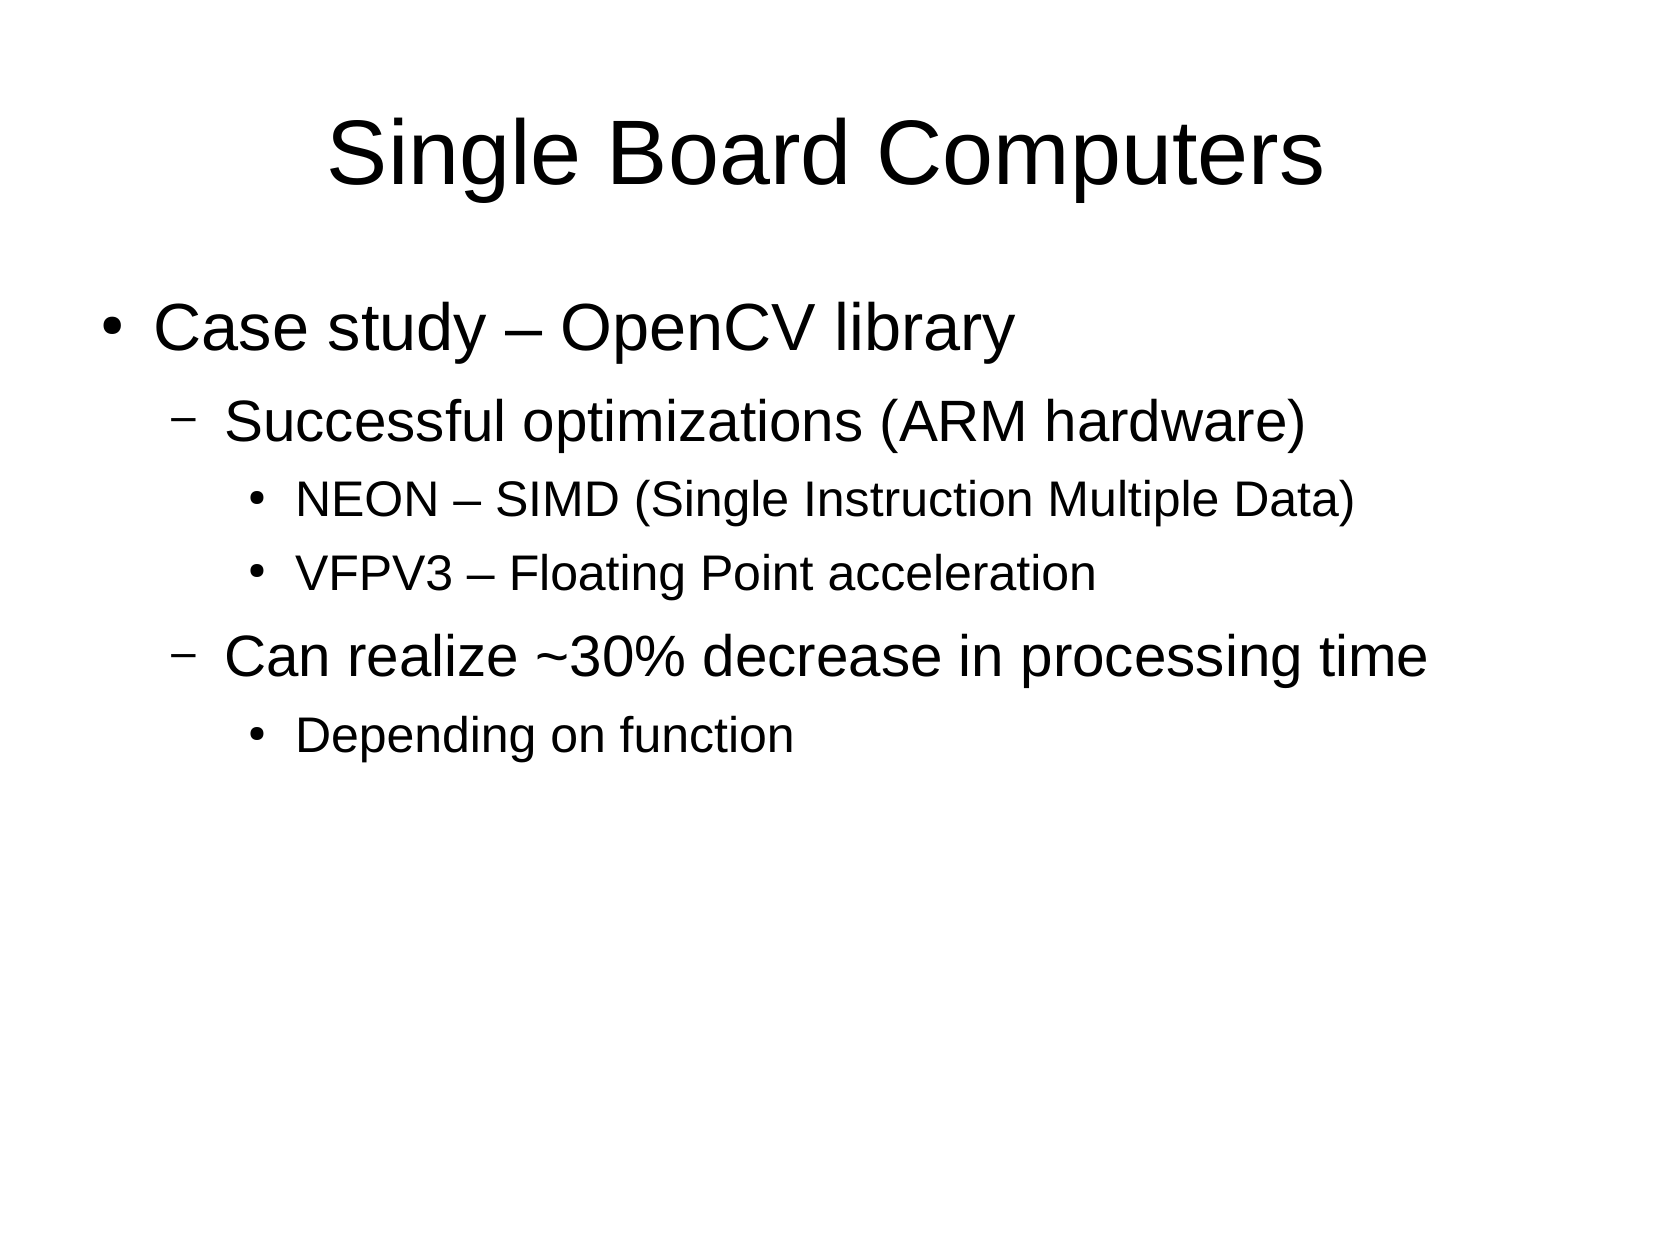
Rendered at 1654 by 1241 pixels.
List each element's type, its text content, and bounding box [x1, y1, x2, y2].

list Case study – OpenCV library Successful optimizations (ARM hardware) NEON – SIMD (Single Instruction Multiple Data) VFPV3 – Floating Point acceleration Can realize ~30% decrease in processing time Depending on function [82, 290, 1571, 1010]
title Single Board Computers [82, 49, 1571, 257]
